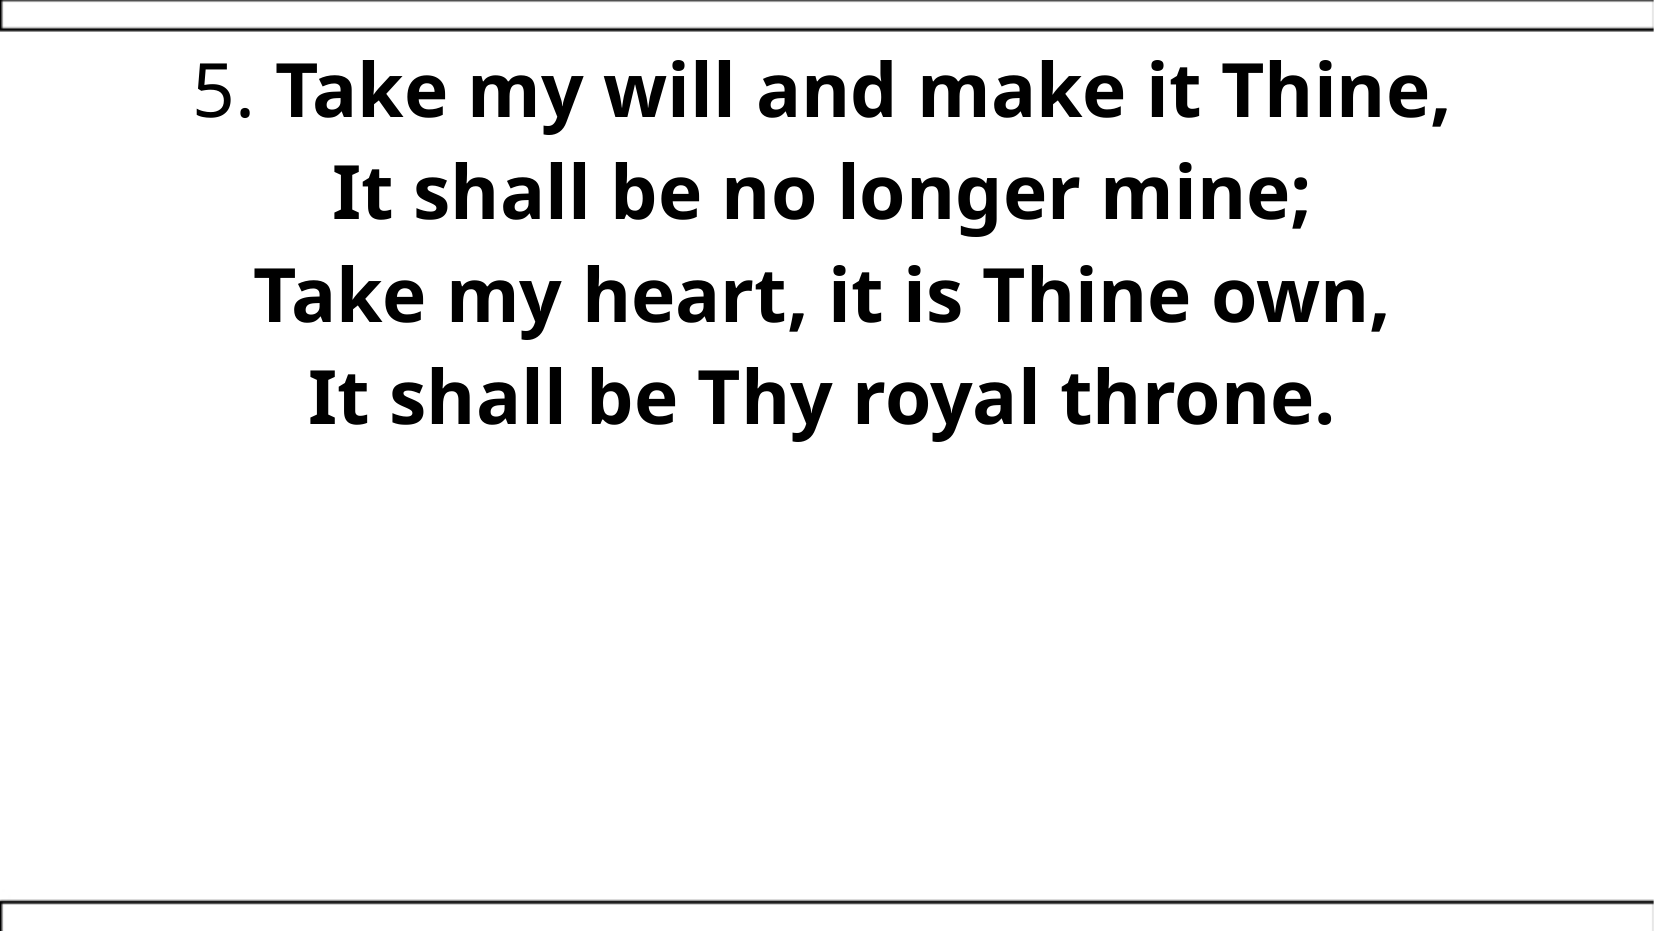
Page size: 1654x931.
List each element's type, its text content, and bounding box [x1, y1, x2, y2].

picture [0, 0, 1654, 931]
text_box 5. Take my will and make it Thine, It shall be no longer mine; Take my heart, it is Thine own, It shall be Thy royal throne. [125, 29, 1521, 451]
